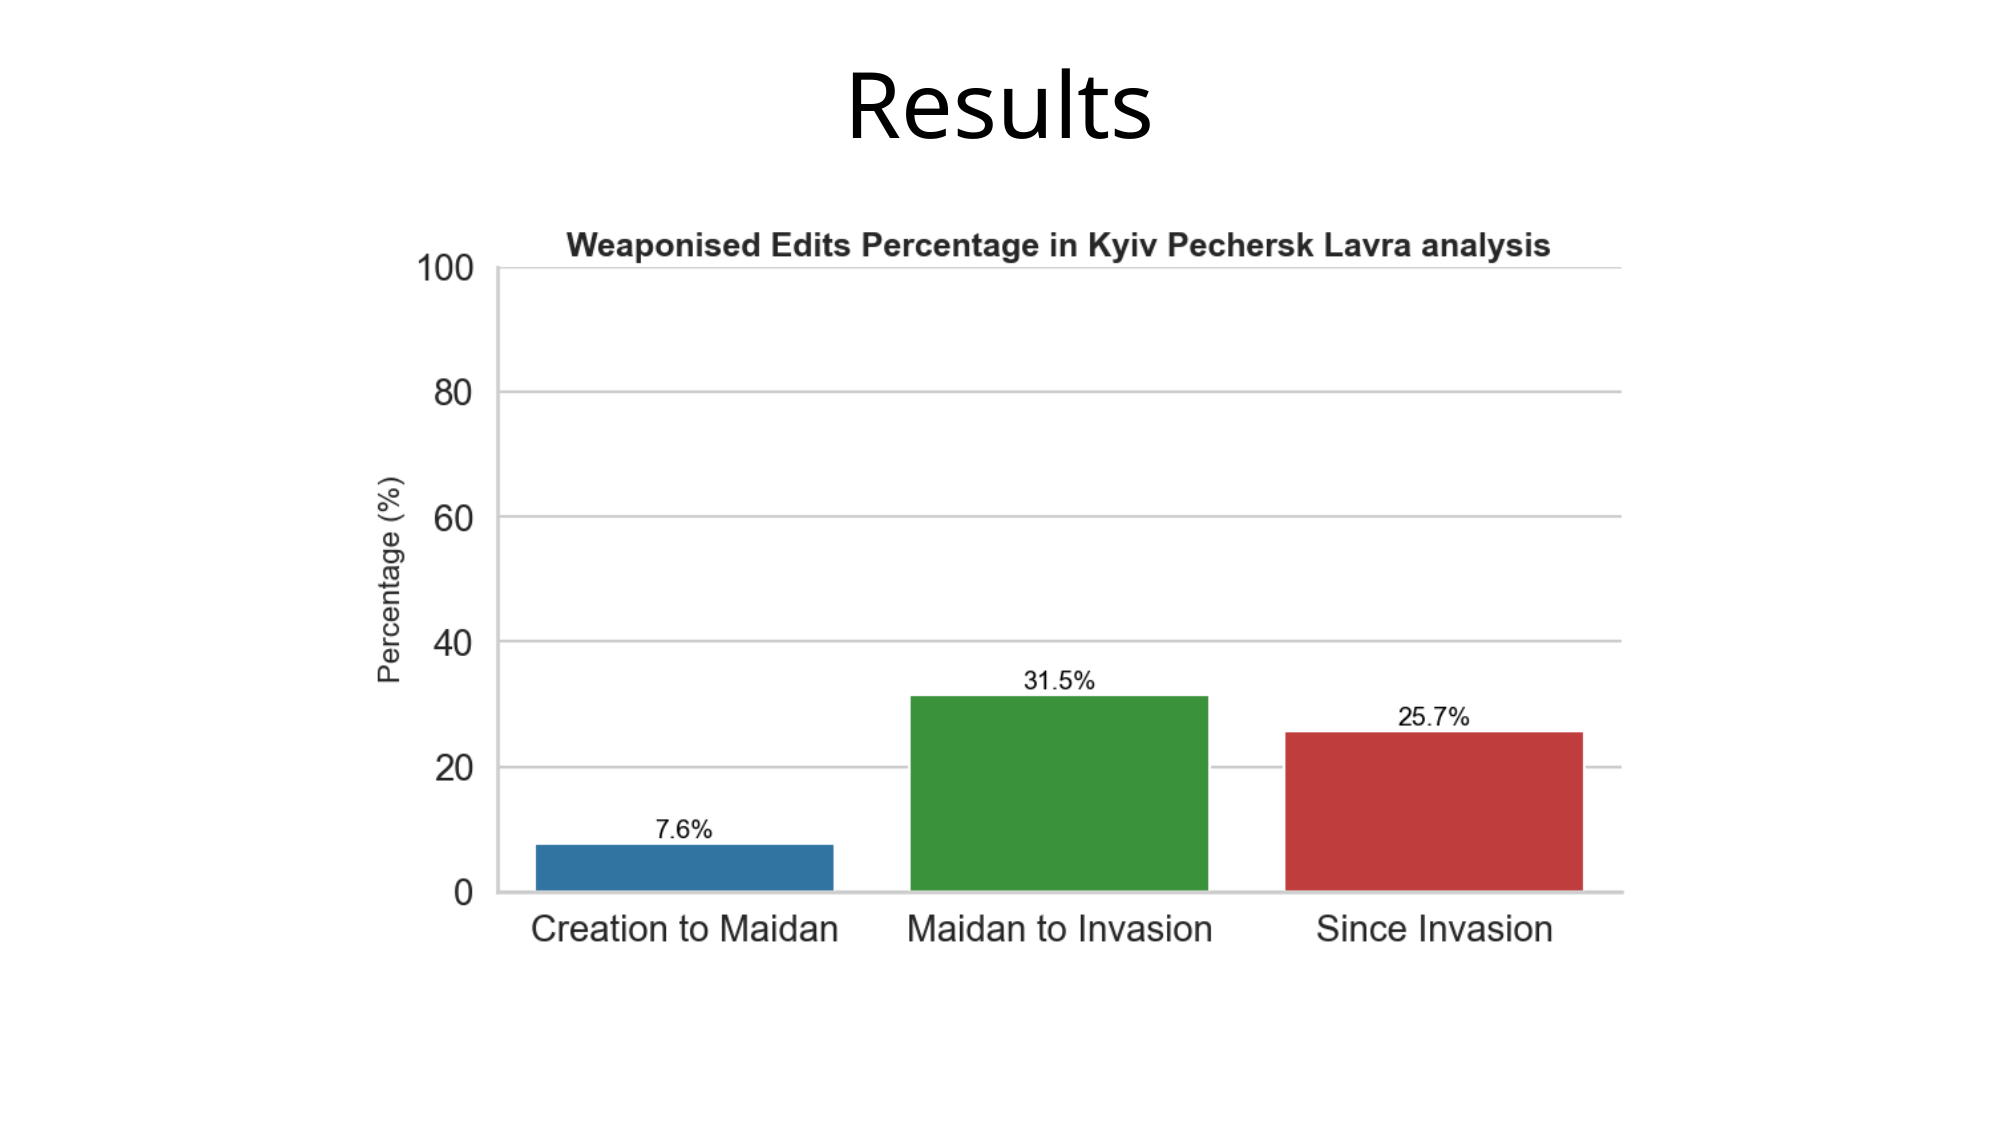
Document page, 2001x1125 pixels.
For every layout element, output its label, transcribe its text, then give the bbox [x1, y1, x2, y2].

picture [366, 219, 1635, 963]
title Results [137, 0, 1863, 218]
